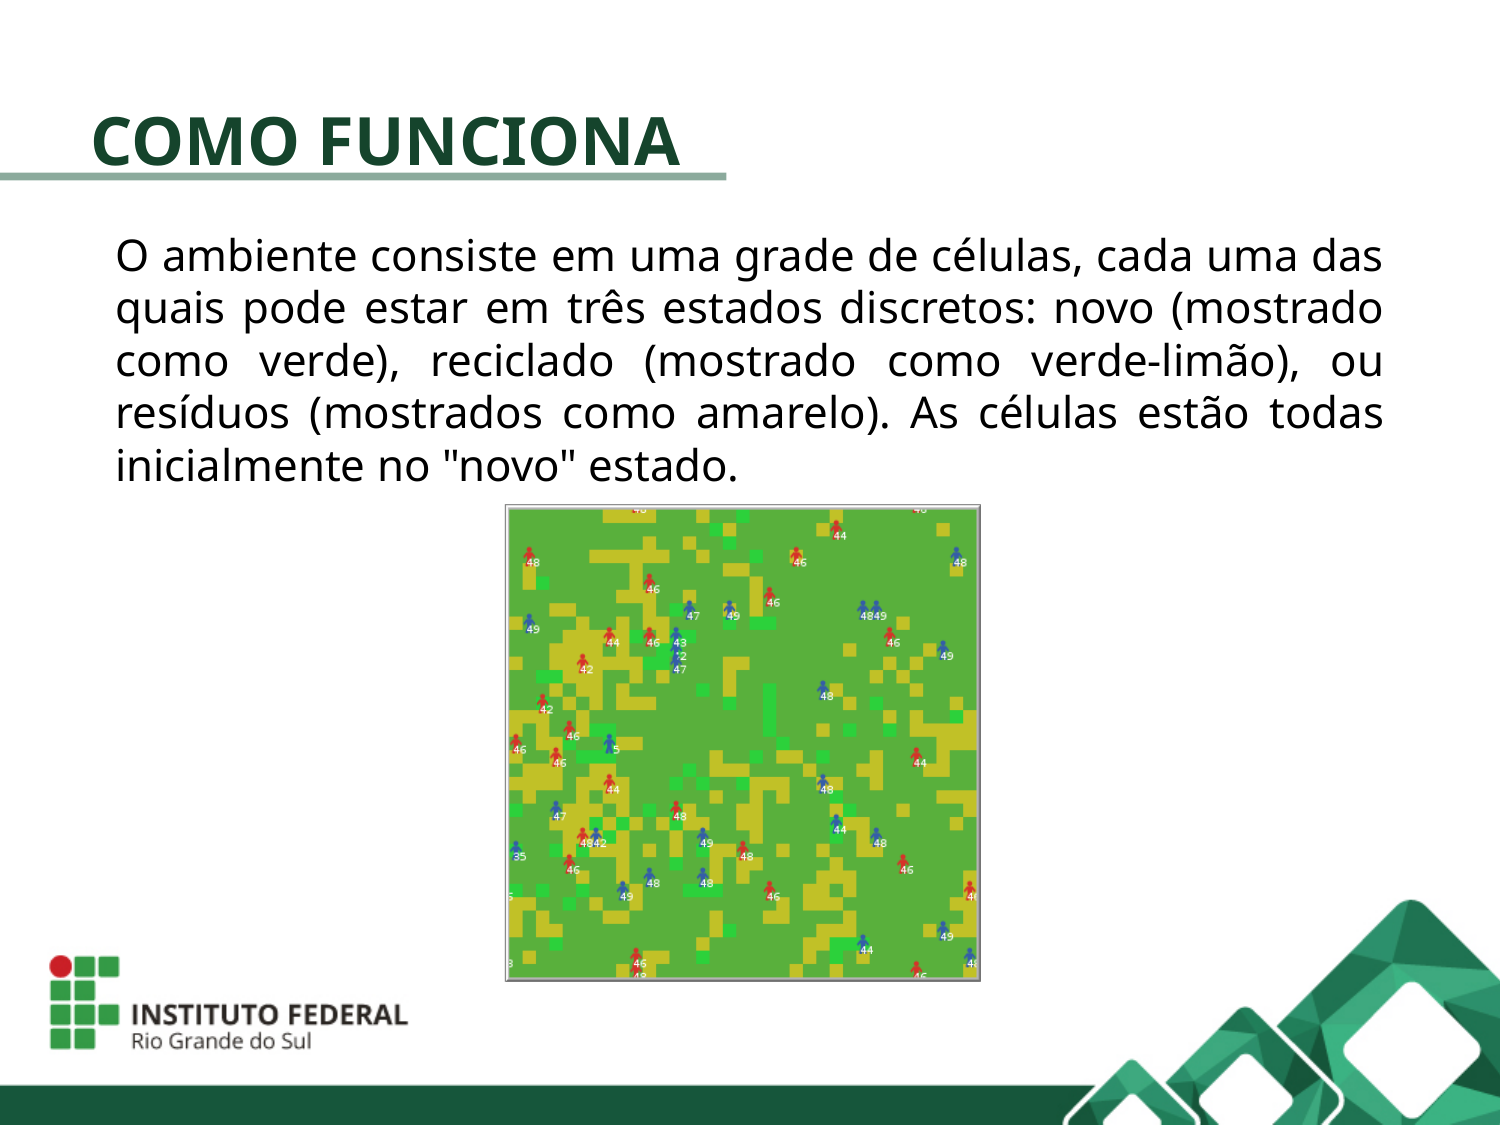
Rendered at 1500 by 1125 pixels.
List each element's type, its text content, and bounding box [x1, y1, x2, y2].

text_box O ambiente consiste em uma grade de células, cada uma das quais pode estar em três estados discretos: novo (mostrado como verde), reciclado (mostrado como verde-limão), ou resíduos (mostrados como amarelo). As células estão todas inicialmente no "novo" estado. [100, 220, 1424, 813]
title COMO FUNCIONA [75, 45, 1426, 233]
picture [0, 0, 1500, 1125]
text_box [0, 173, 75, 180]
